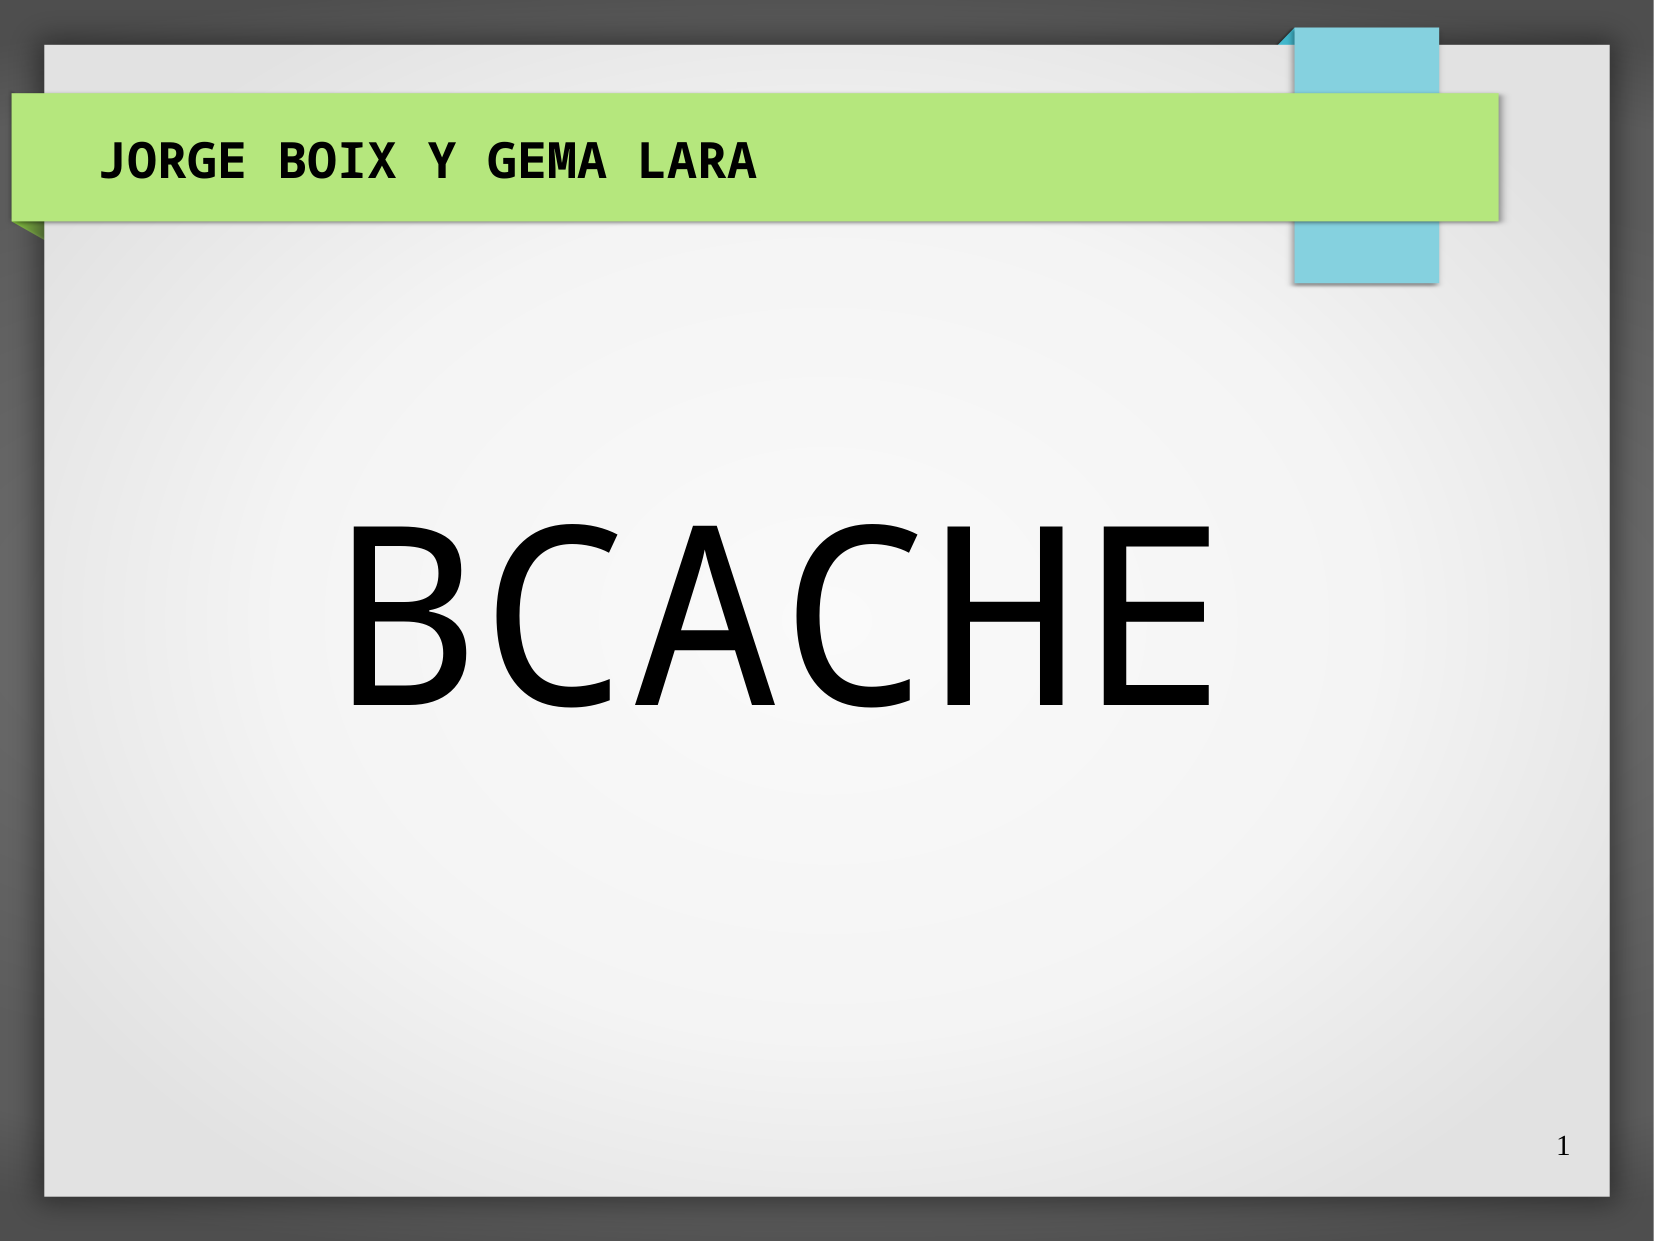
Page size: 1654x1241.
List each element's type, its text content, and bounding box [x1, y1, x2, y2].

title BCACHE [330, 401, 1276, 815]
text_box JORGE BOIX Y GEMA LARA [82, 118, 1063, 193]
picture [0, 0, 1654, 1241]
